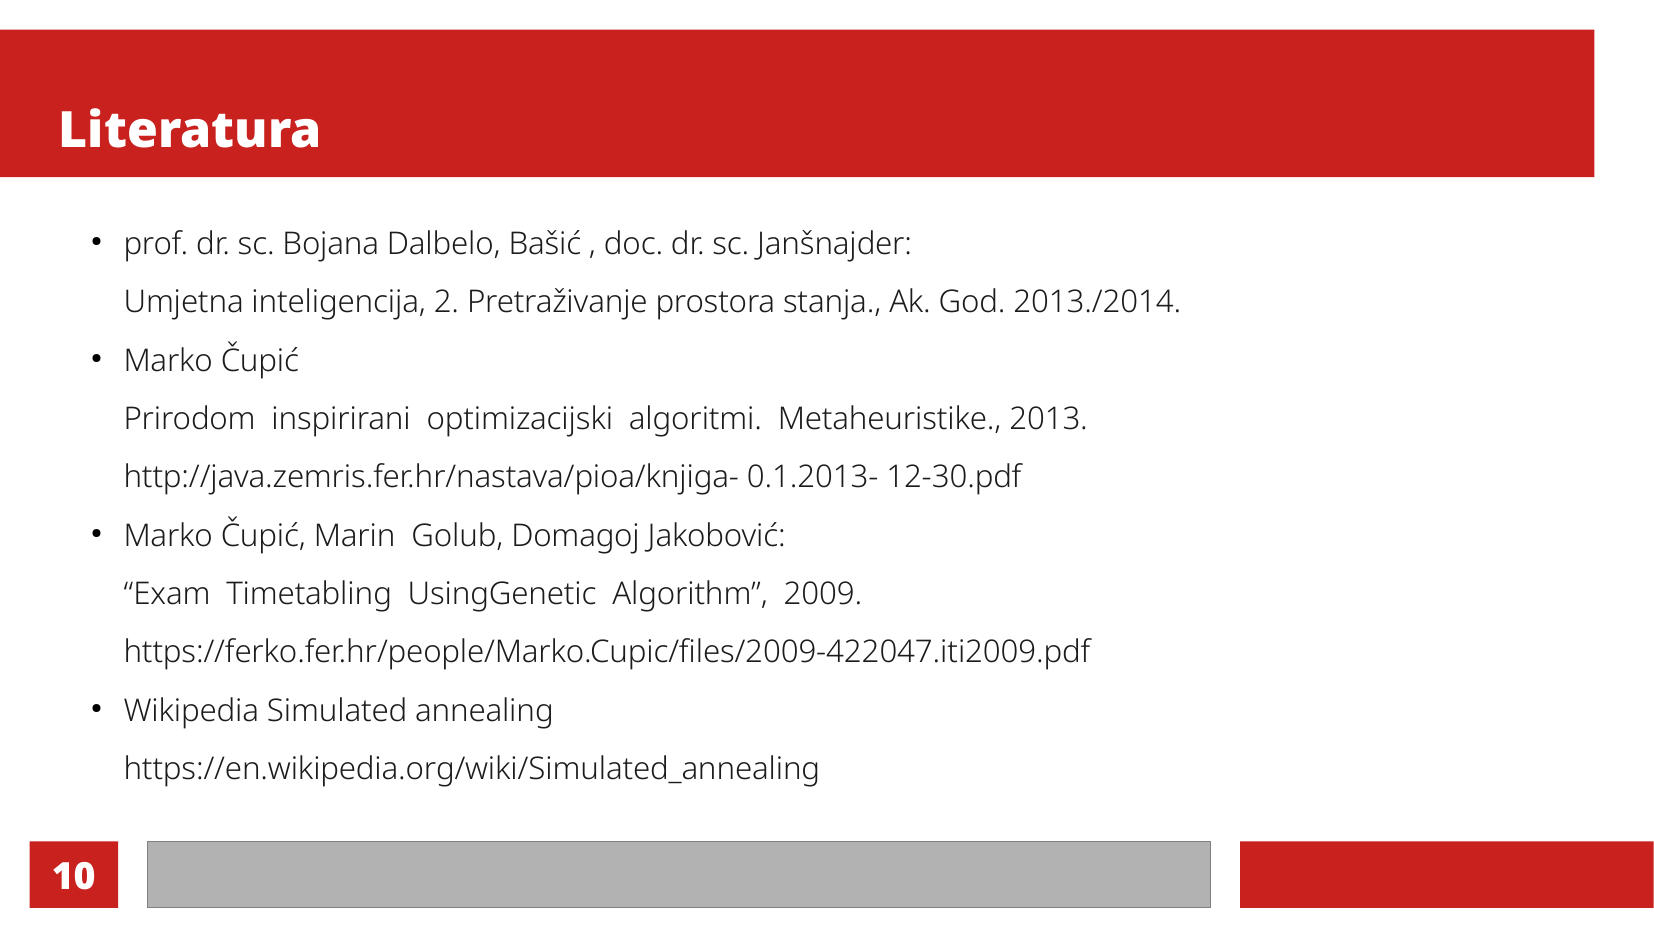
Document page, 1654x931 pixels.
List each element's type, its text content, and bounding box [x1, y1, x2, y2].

title Literatura [59, 44, 1595, 163]
list prof. dr. sc. Bojana Dalbelo, Bašić , doc. dr. sc. Janšnajder: Umjetna inteligencija, 2. Pretraživanje prostora stanja., Ak. God. 2013./2014. Marko Čupić Prirodom inspirirani optimizacijski algoritmi. Metaheuristike., 2013. http://java.zemris.fer.hr/nastava/pioa/knjiga- 0.1.2013- 12-30.pdf Marko Čupić, Marin Golub, Domagoj Jakobović: “Exam Timetabling UsingGenetic Algorithm”, 2009. https://ferko.fer.hr/people/Marko.Cupic/files/2009-422047.iti2009.pdf Wikipedia Simulated annealing https://en.wikipedia.org/wiki/Simulated_annealing [59, 221, 1565, 798]
